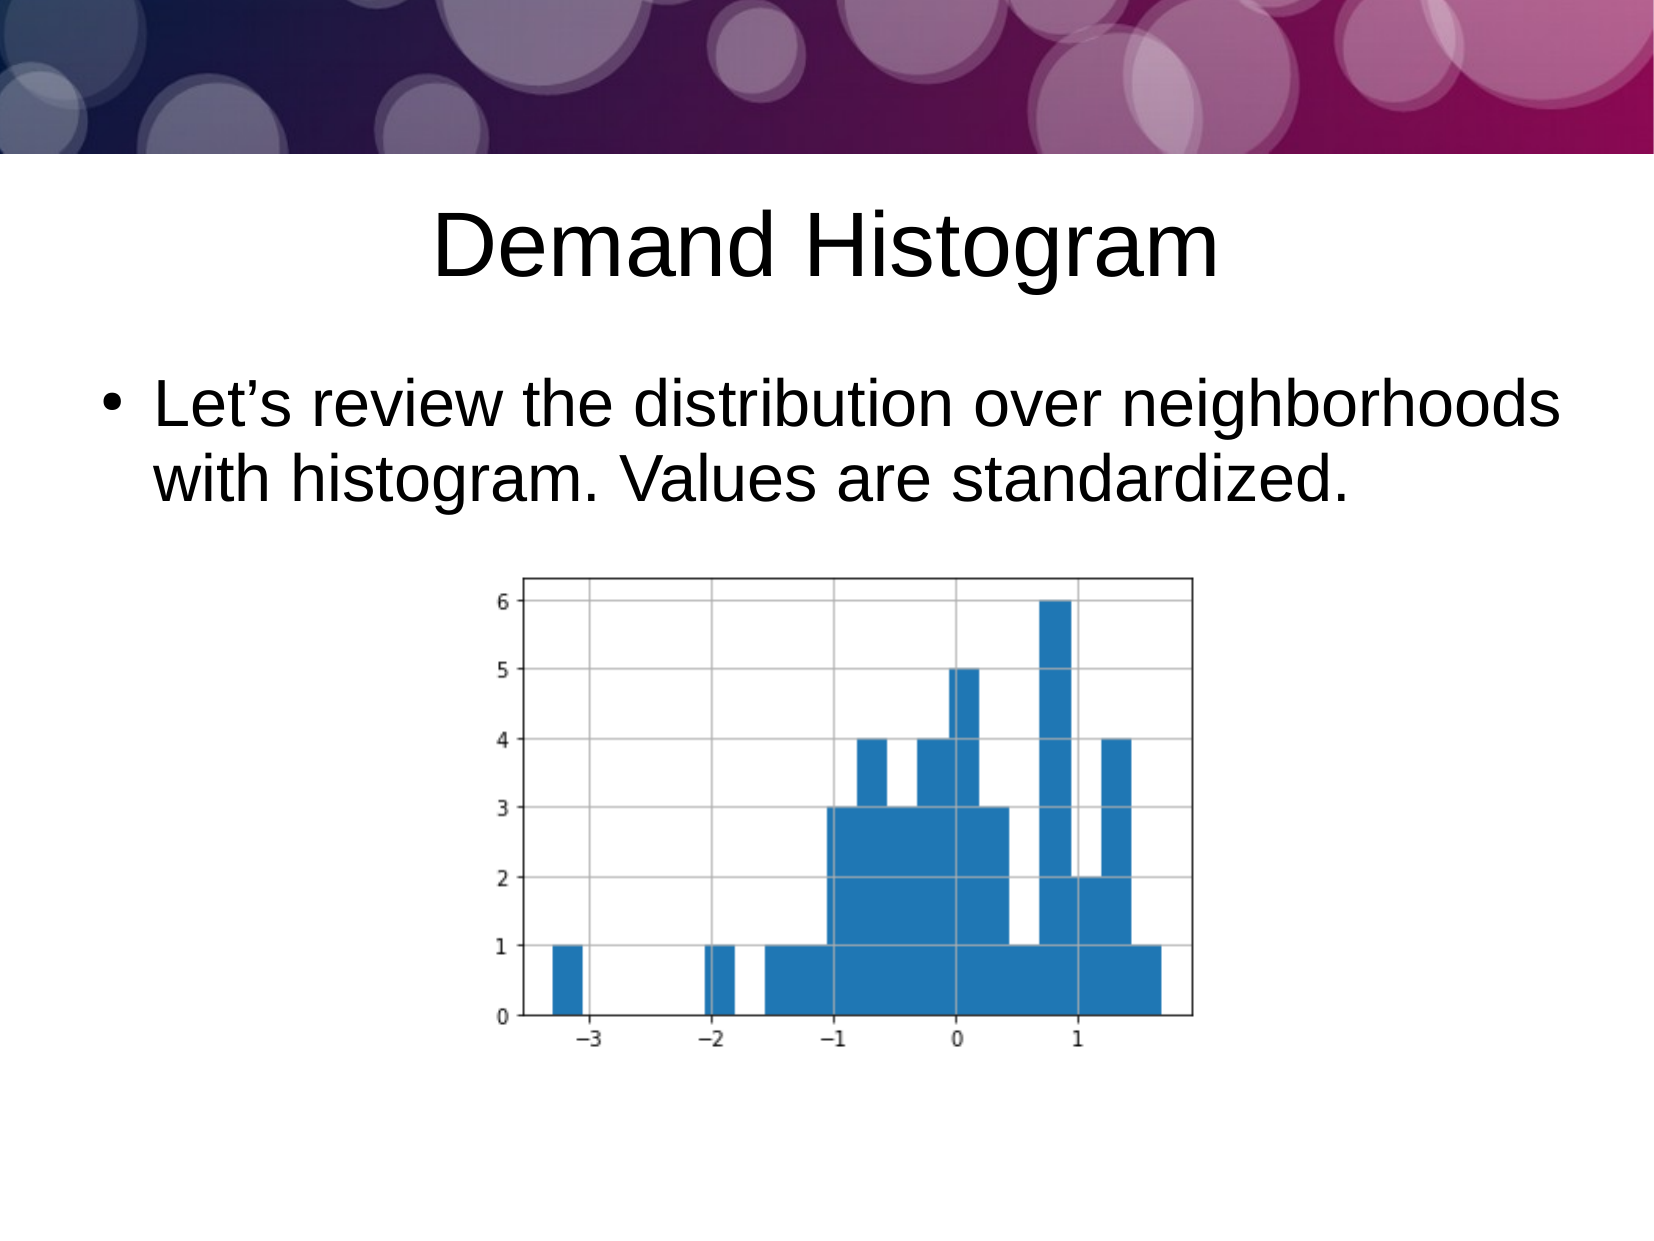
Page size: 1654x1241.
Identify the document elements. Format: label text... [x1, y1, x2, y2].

picture [479, 554, 1216, 1067]
picture [0, 0, 1654, 154]
list Let’s review the distribution over neighborhoods with histogram. Values are standardized. [82, 366, 1571, 1087]
title Demand Histogram [82, 159, 1571, 331]
